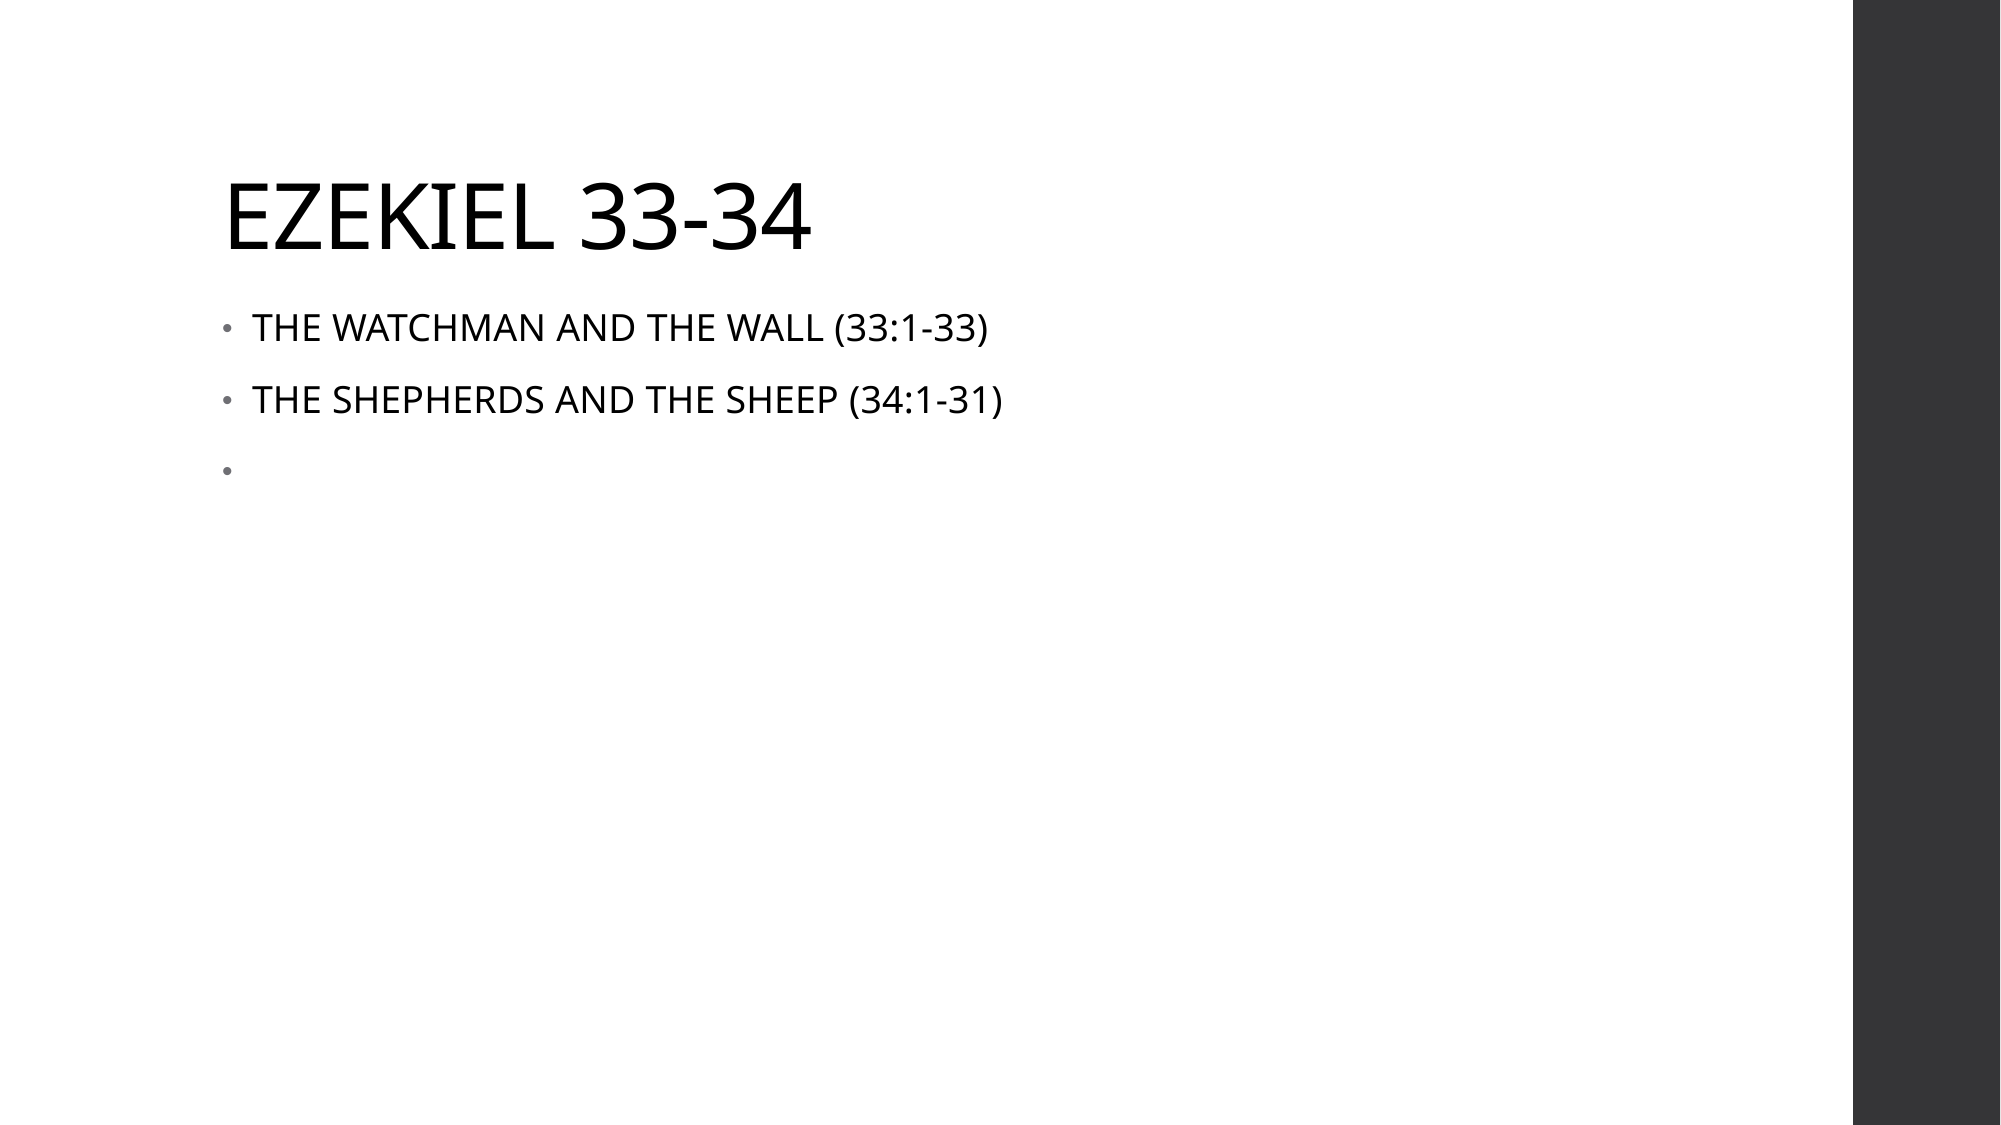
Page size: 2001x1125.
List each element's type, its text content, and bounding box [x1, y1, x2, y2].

list THE WATCHMAN AND THE WALL (33:1-33) THE SHEPHERDS AND THE SHEEP (34:1-31) [206, 299, 1617, 1014]
title EZEKIEL 33-34 [206, 60, 1797, 278]
